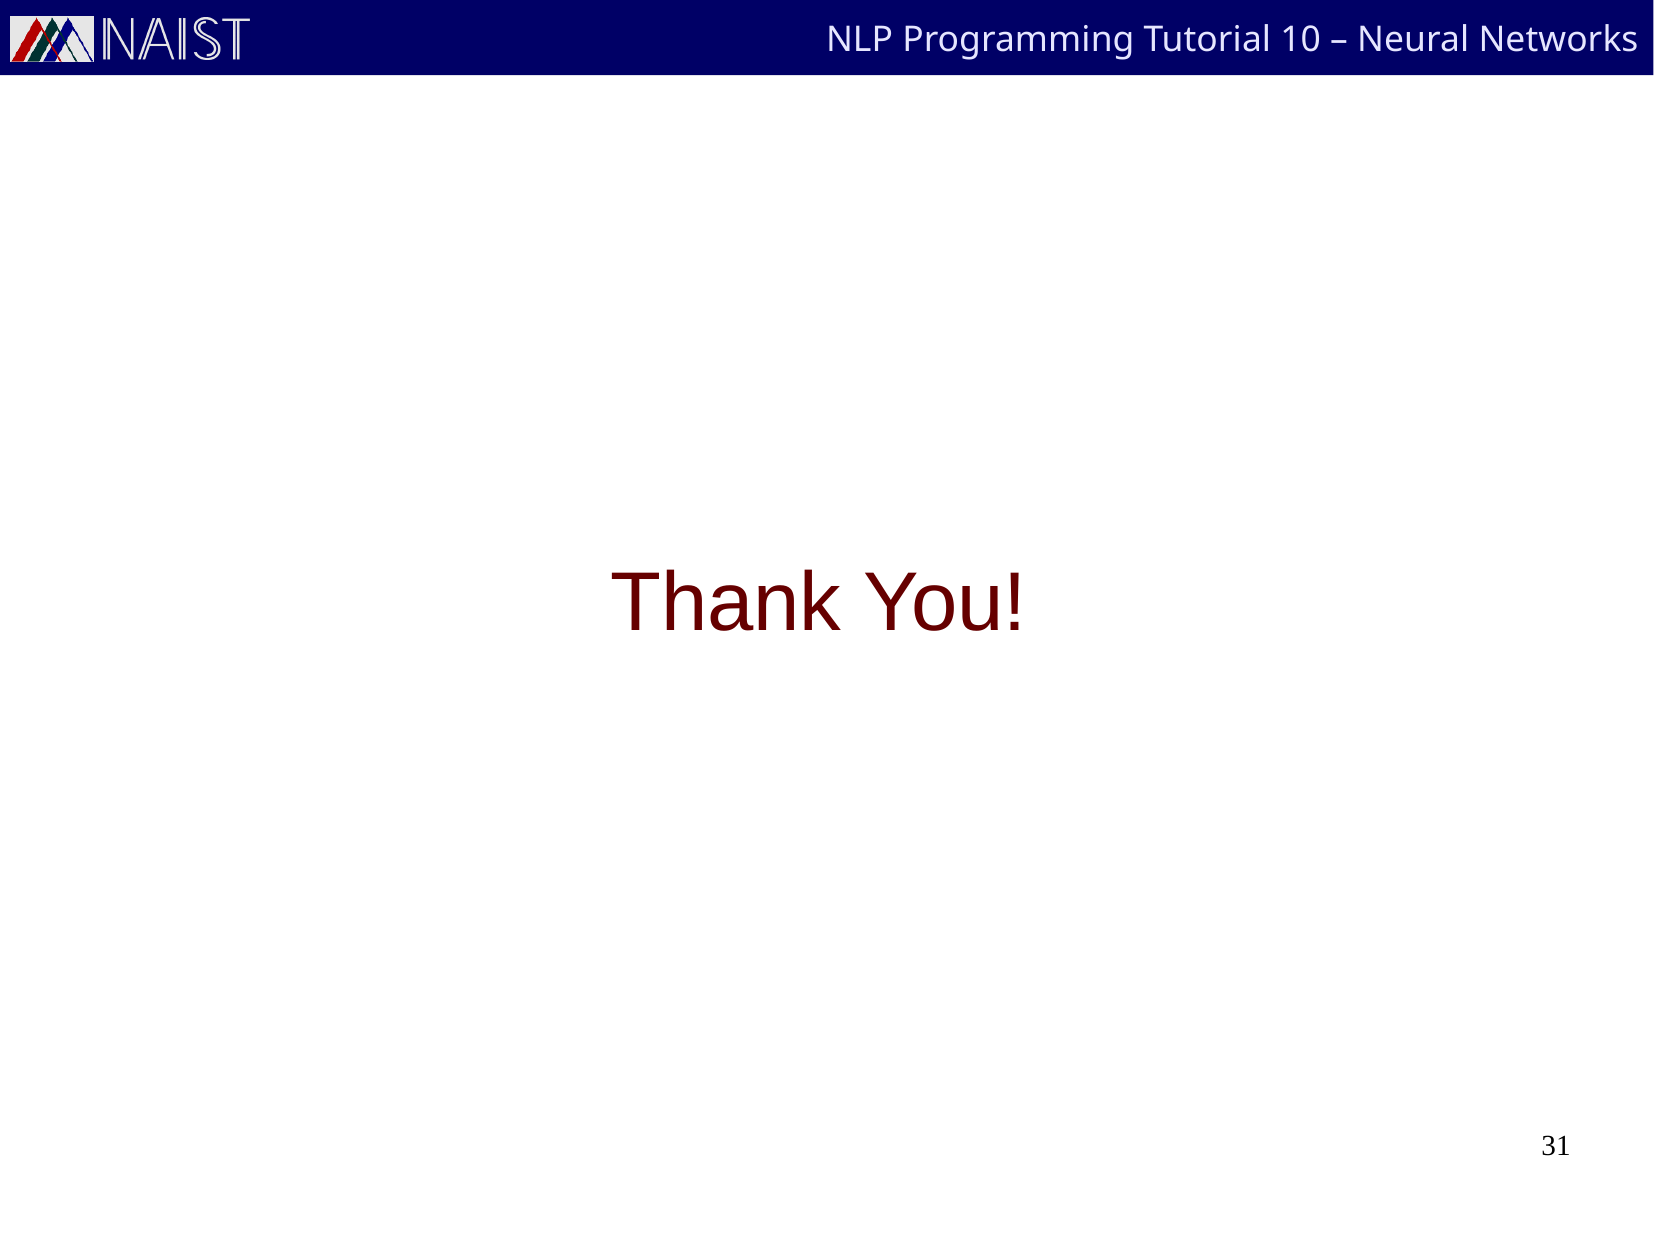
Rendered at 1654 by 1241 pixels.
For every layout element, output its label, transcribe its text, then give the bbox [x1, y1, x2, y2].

picture [102, 17, 251, 60]
picture [10, 16, 94, 62]
title Thank You! [75, 506, 1564, 698]
